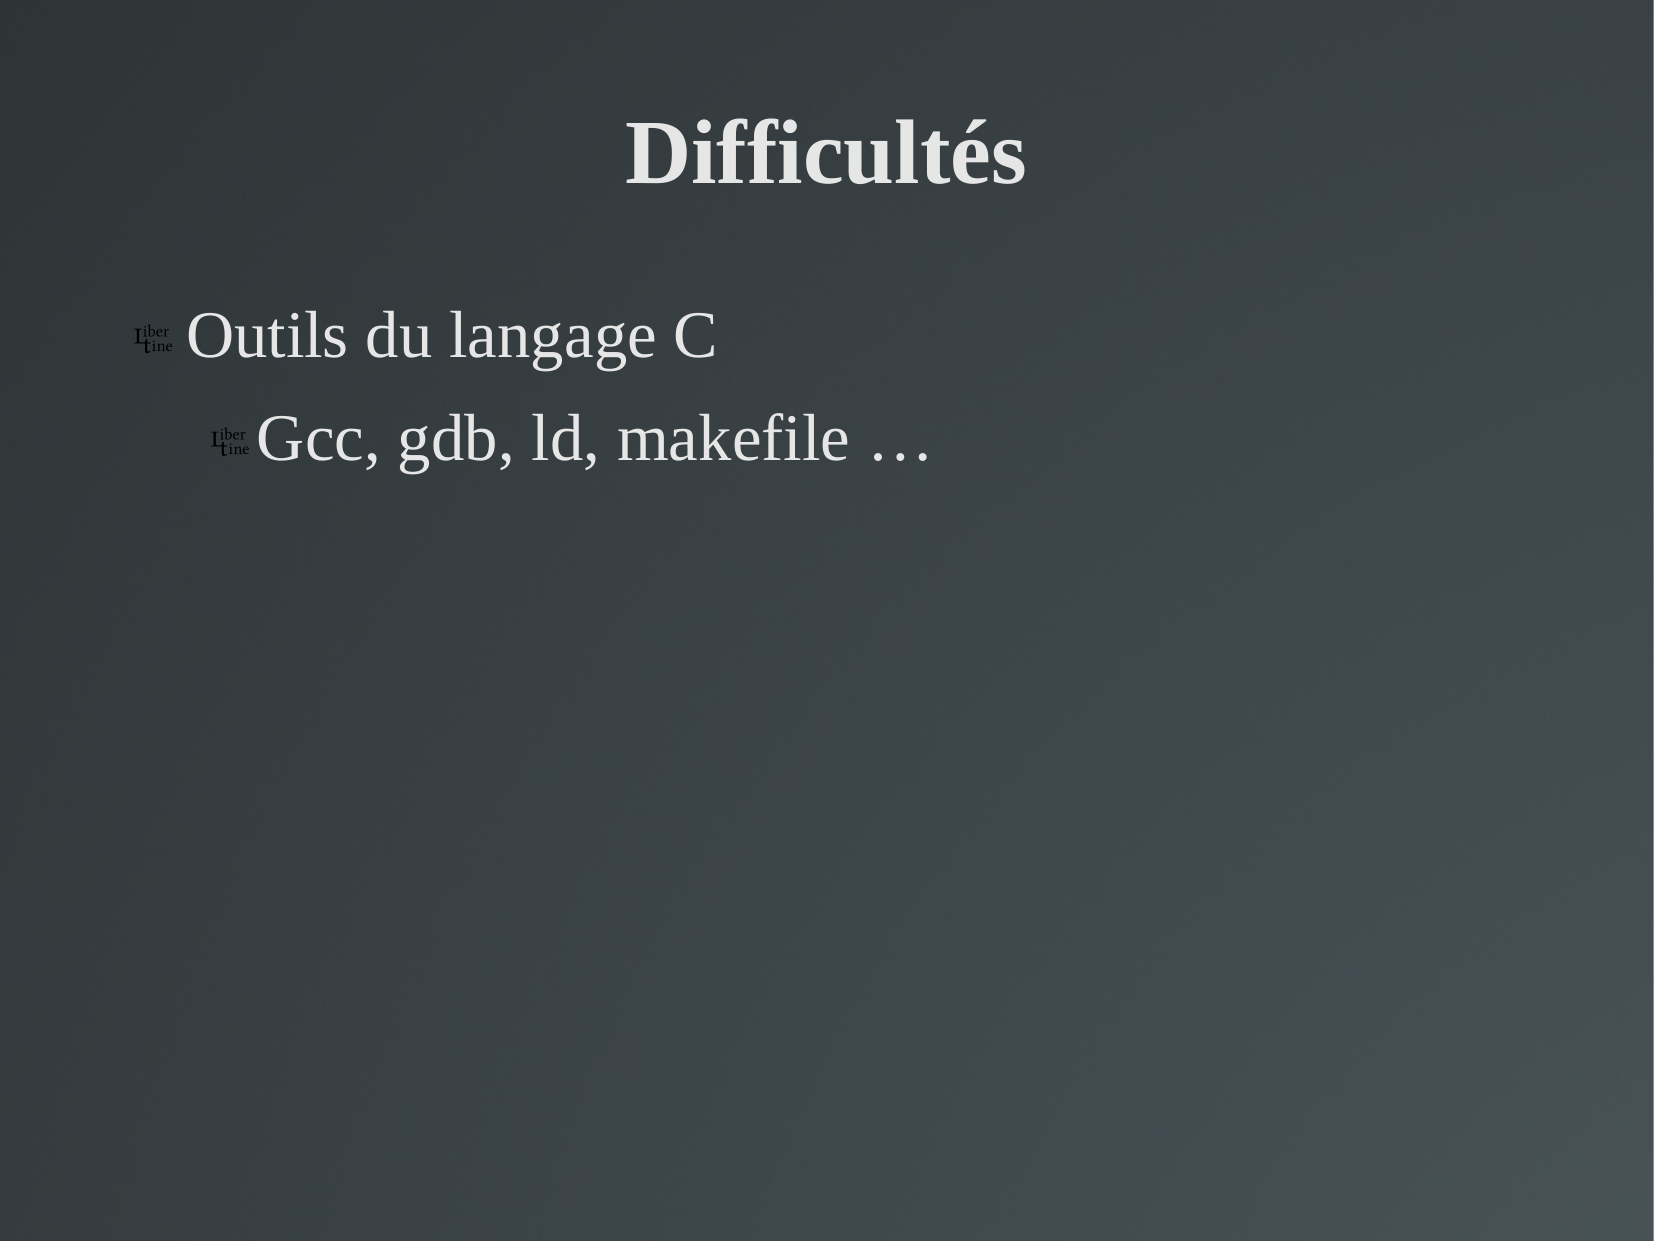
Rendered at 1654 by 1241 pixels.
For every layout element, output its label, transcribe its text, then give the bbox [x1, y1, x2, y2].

title Difficultés [82, 49, 1571, 257]
picture [0, 0, 1654, 1241]
list Outils du langage C Gcc, gdb, ld, makefile … [82, 290, 1571, 1109]
